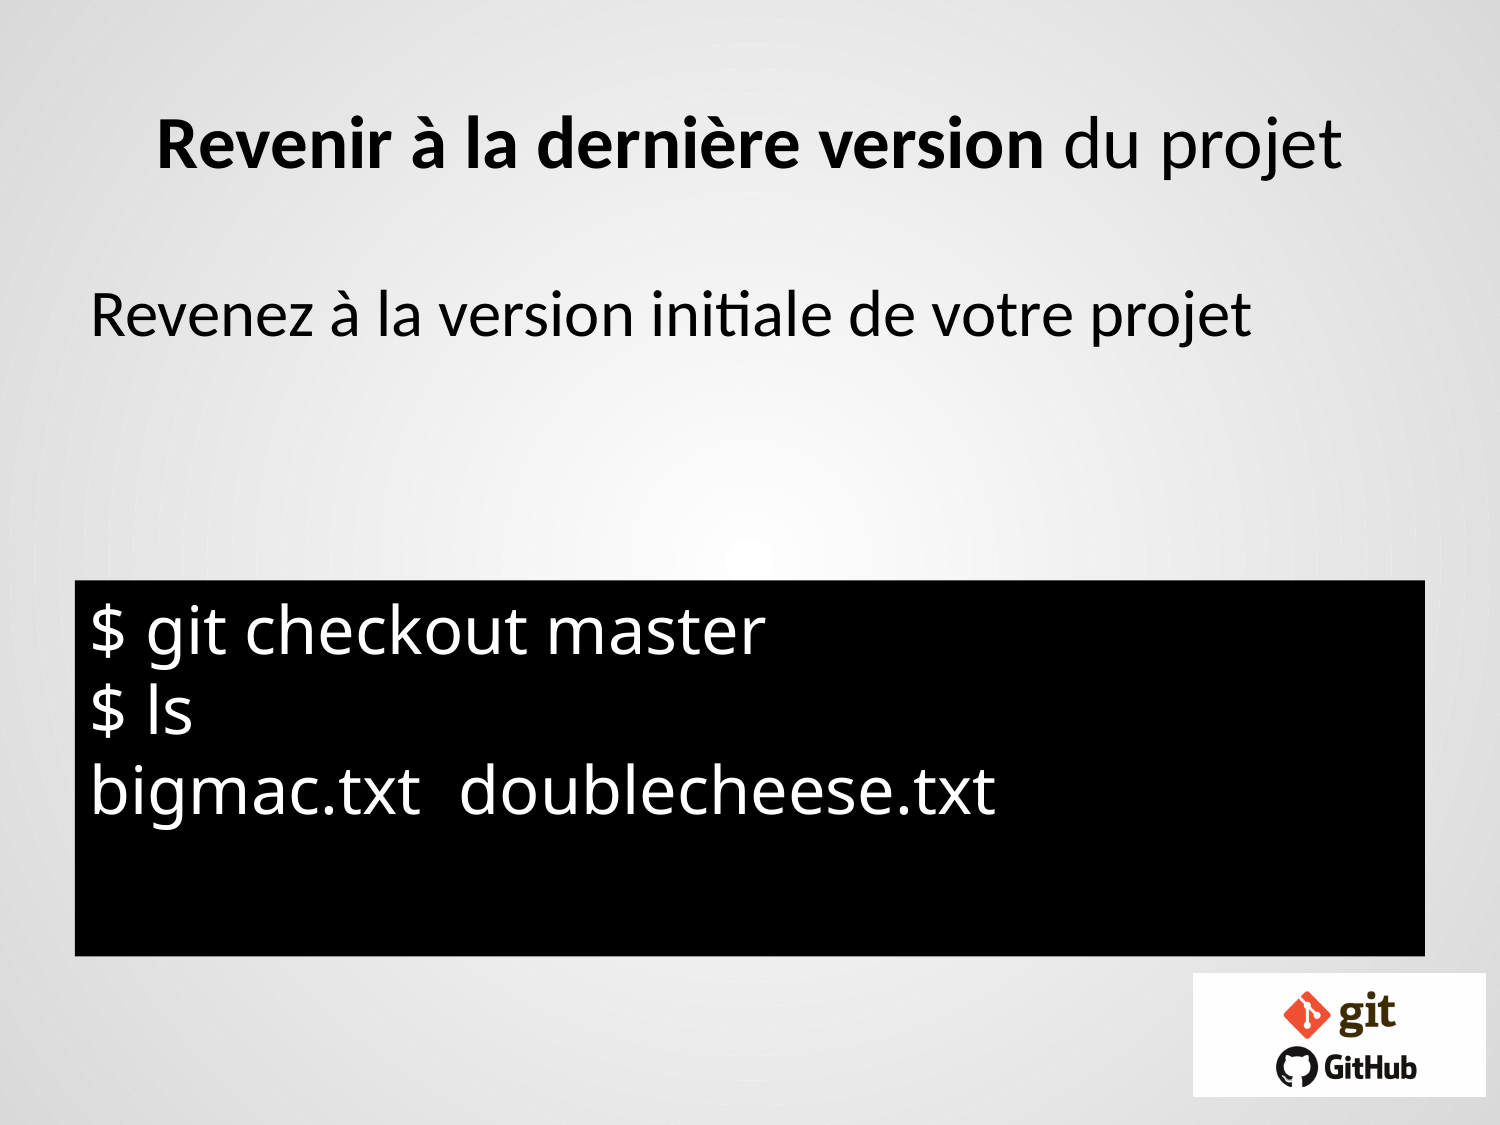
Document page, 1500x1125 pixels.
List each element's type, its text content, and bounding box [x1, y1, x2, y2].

list Revenez à la version initiale de votre projet [75, 262, 1425, 562]
text_box $ git checkout master $ ls bigmac.txt doublecheese.txt [74, 580, 1425, 957]
title Revenir à la dernière version du projet [75, 45, 1425, 233]
picture [1193, 973, 1486, 1097]
